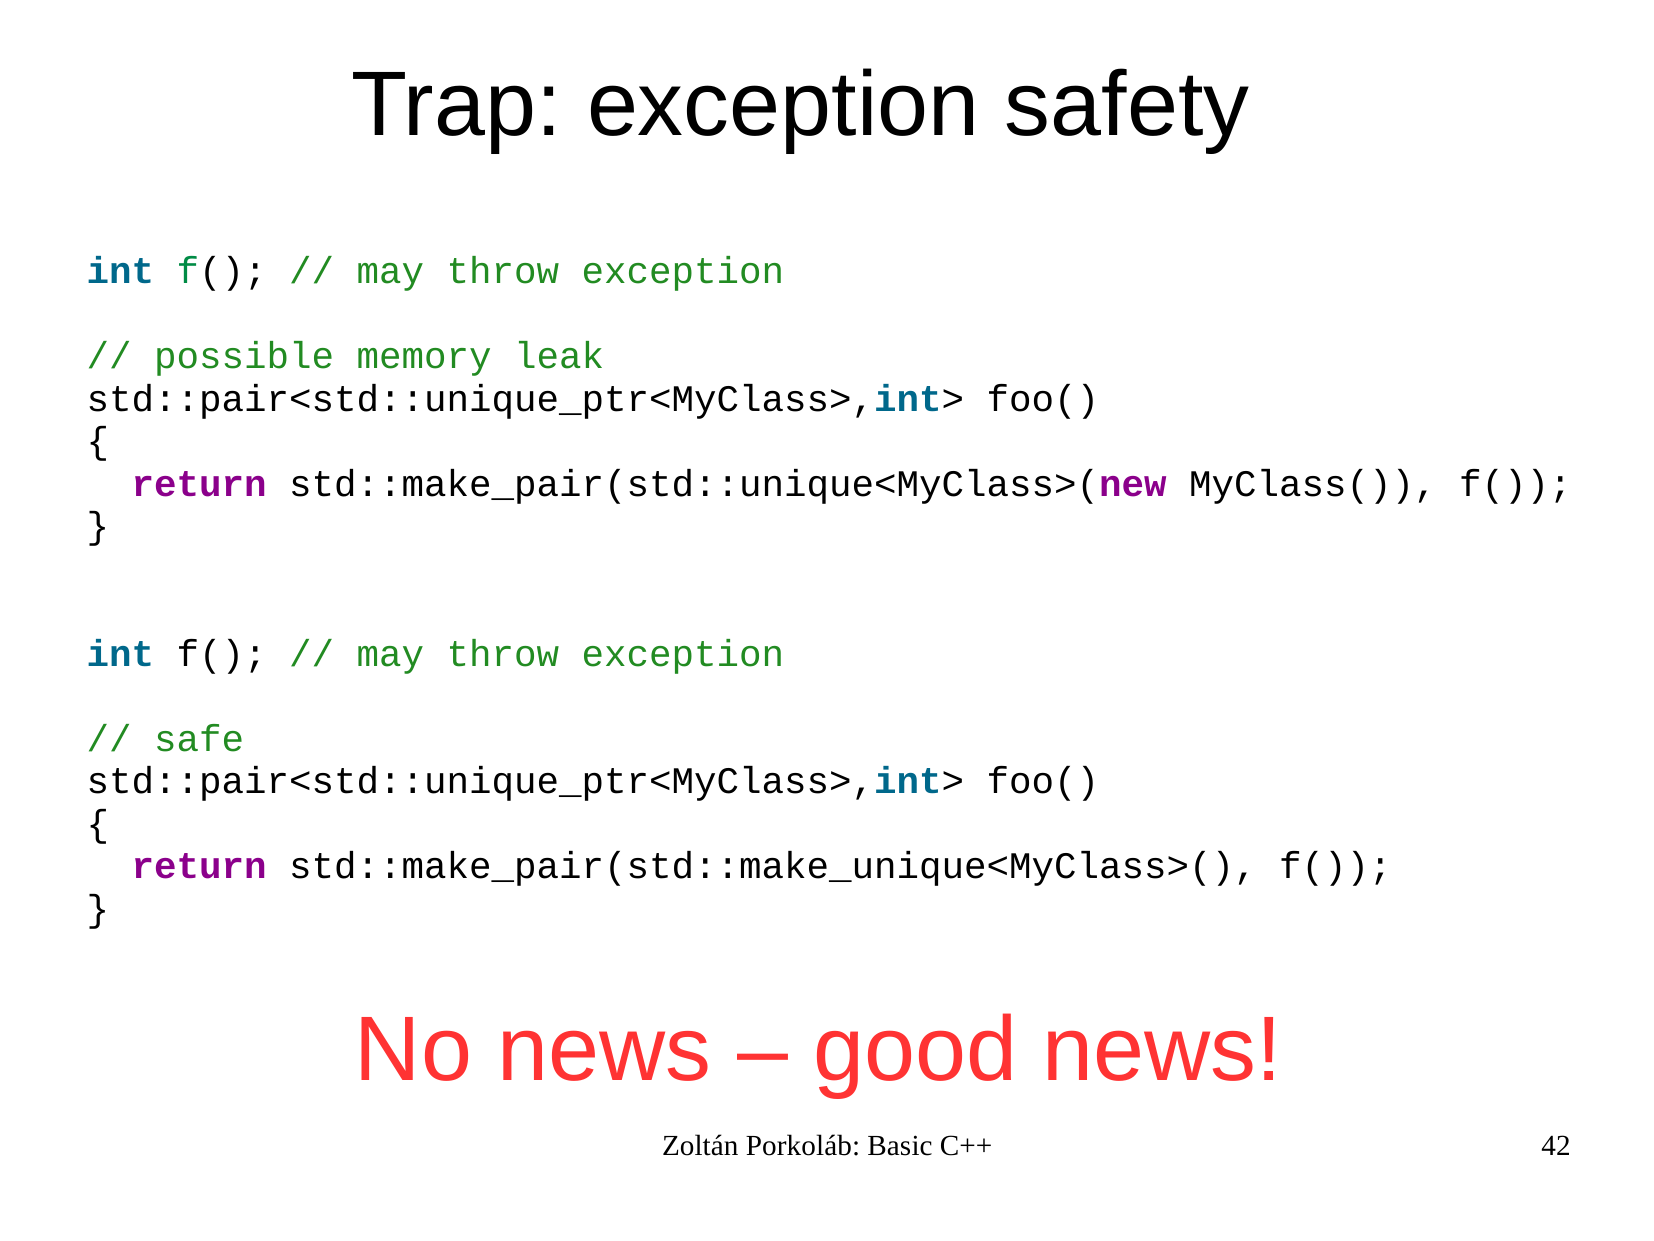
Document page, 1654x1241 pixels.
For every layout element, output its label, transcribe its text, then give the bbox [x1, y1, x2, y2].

title Trap: exception safety [56, 0, 1546, 208]
text_box int f(); // may throw exception // possible memory leak std::pair<std::unique_ptr<MyClass>,int> foo() { return std::make_pair(std::unique<MyClass>(new MyClass()), f()); } int f(); // may throw exception // safe std::pair<std::unique_ptr<MyClass>,int> foo() { return std::make_pair(std::make_unique<MyClass>(), f()); } [71, 244, 1636, 1025]
title No news – good news! [75, 945, 1564, 1153]
